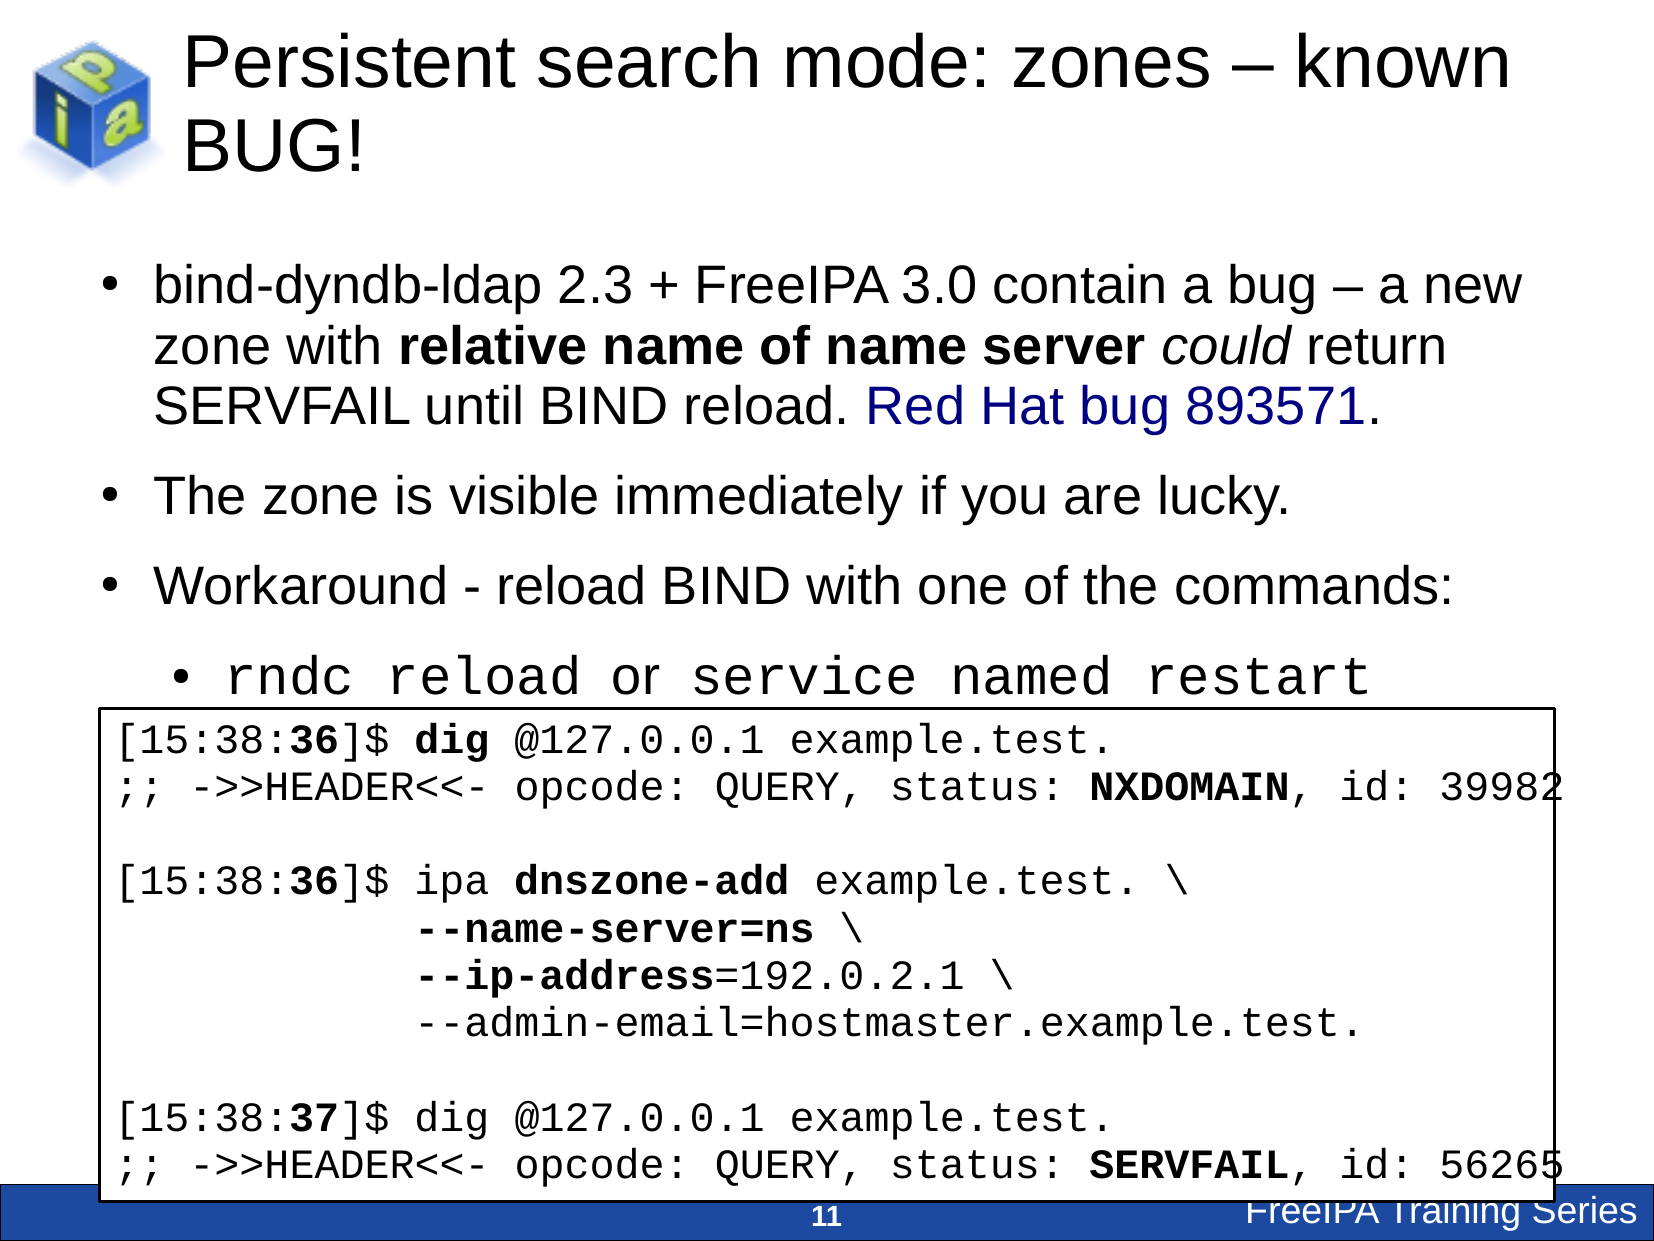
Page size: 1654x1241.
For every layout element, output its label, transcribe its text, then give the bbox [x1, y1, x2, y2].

list bind-dyndb-ldap 2.3 + FreeIPA 3.0 contain a bug – a new zone with relative name of name server could return SERVFAIL until BIND reload. Red Hat bug 893571. The zone is visible immediately if you are lucky. Workaround - reload BIND with one of the commands: rndc reload or service named restart [82, 254, 1571, 975]
picture [17, 34, 165, 193]
text_box [15:38:36]$ dig @127.0.0.1 example.test. ;; ->>HEADER<<- opcode: QUERY, status: NXDOMAIN, id: 39982 [15:38:36]$ ipa dnszone-add example.test. \ --name-server=ns \ --ip-address=192.0.2.1 \ --admin-email=hostmaster.example.test. [15:38:37]$ dig @127.0.0.1 example.test. ;; ->>HEADER<<- opcode: QUERY, status: SERVFAIL, id: 56265 [99, 708, 1555, 1202]
title Persistent search mode: zones – known BUG! [182, 19, 1579, 188]
